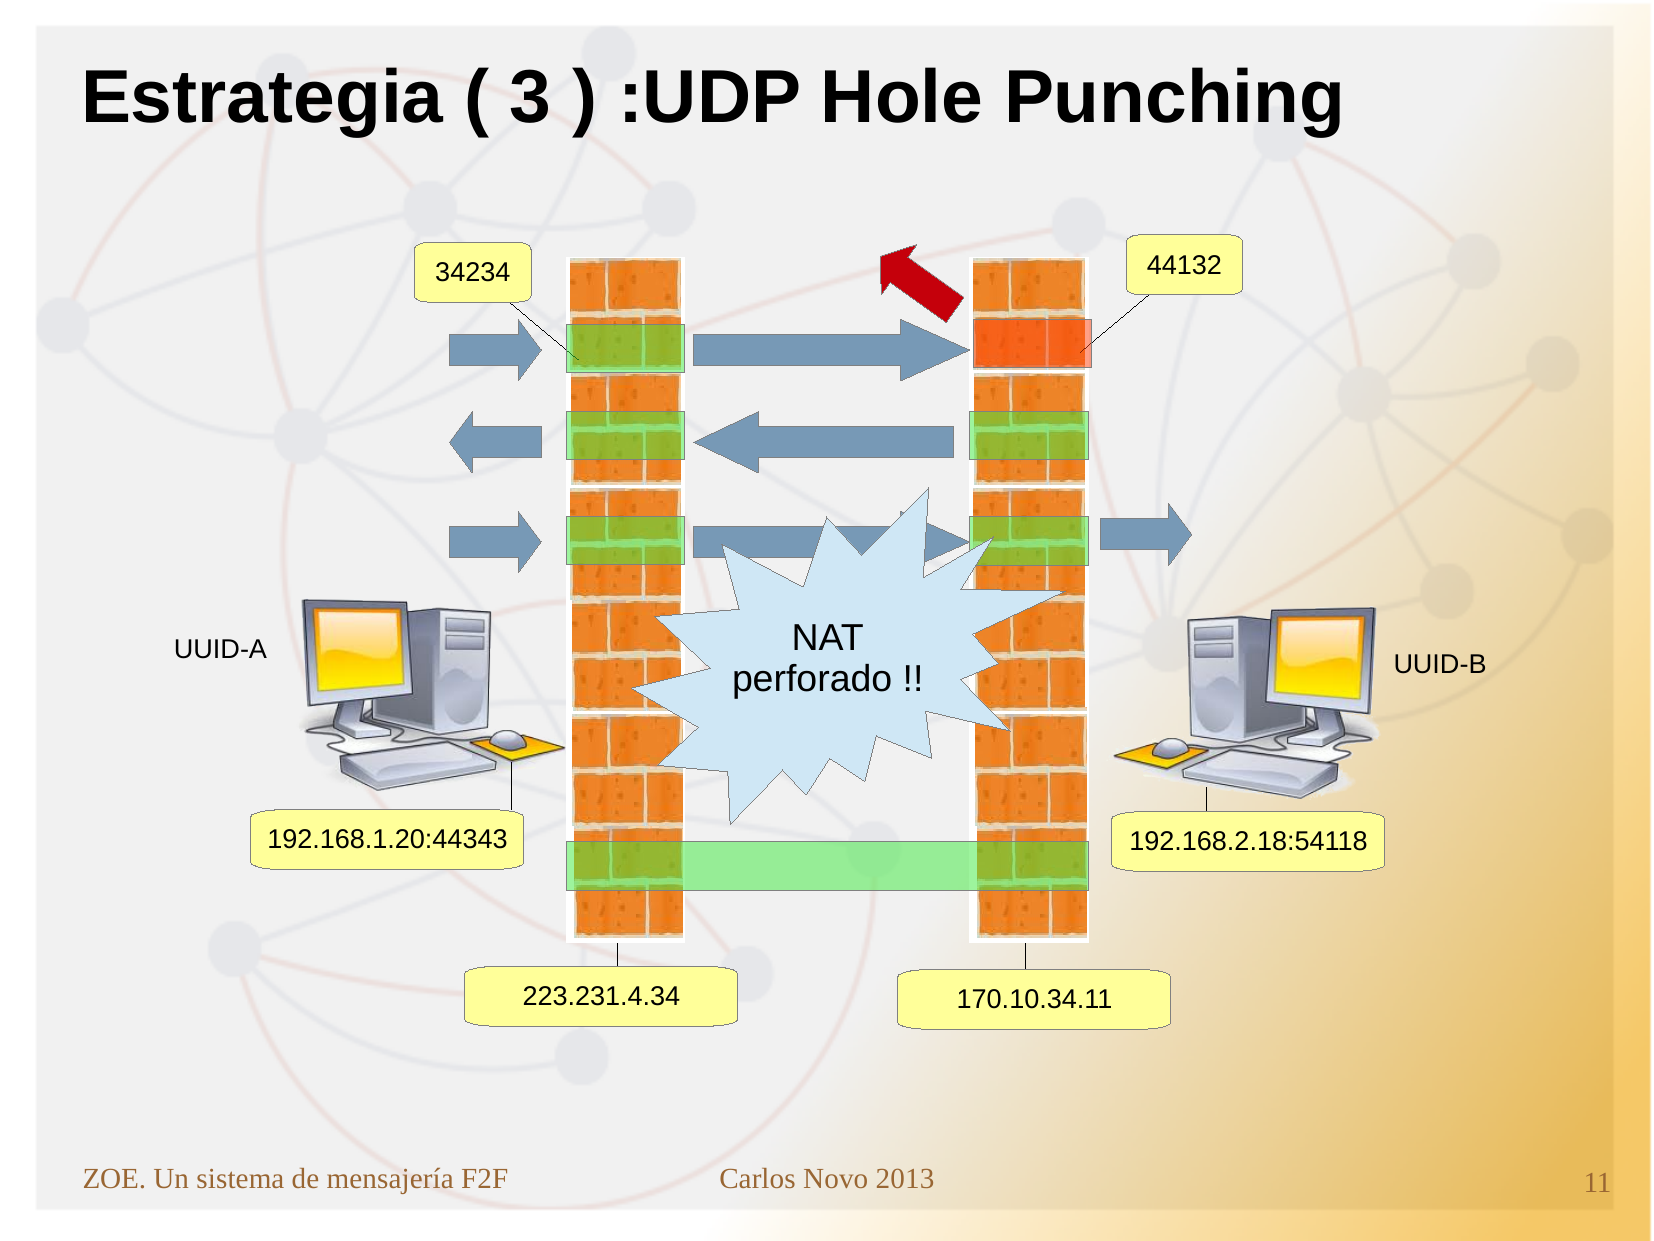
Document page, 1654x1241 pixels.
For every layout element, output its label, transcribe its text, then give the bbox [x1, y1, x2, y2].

text_box [693, 411, 954, 473]
text_box UUID-B [1378, 641, 1504, 689]
text_box [566, 324, 685, 373]
text_box 192.168.1.20:44343 [250, 809, 524, 870]
picture [0, 0, 1654, 1241]
text_box [969, 411, 1089, 460]
text_box NAT perforado !! [631, 487, 1066, 825]
text_box [836, 526, 889, 554]
text_box [693, 526, 823, 558]
text_box [1100, 503, 1192, 566]
text_box 44132 [1126, 234, 1243, 295]
text_box [449, 319, 542, 381]
text_box UUID-A [159, 626, 285, 673]
text_box Estrategia ( 3 ) :UDP Hole Punching [81, 52, 1526, 142]
text_box [449, 411, 542, 473]
text_box [566, 516, 685, 565]
text_box 192.168.2.18:54118 [1111, 811, 1385, 872]
text_box [880, 244, 964, 323]
text_box [693, 319, 970, 381]
text_box [925, 516, 1089, 566]
text_box 223.231.4.34 [464, 966, 738, 1027]
text_box 170.10.34.11 [897, 969, 1171, 1030]
text_box [566, 411, 685, 460]
text_box [449, 511, 542, 573]
text_box [566, 841, 1089, 891]
text_box 34234 [414, 242, 532, 303]
text_box [973, 319, 1092, 368]
